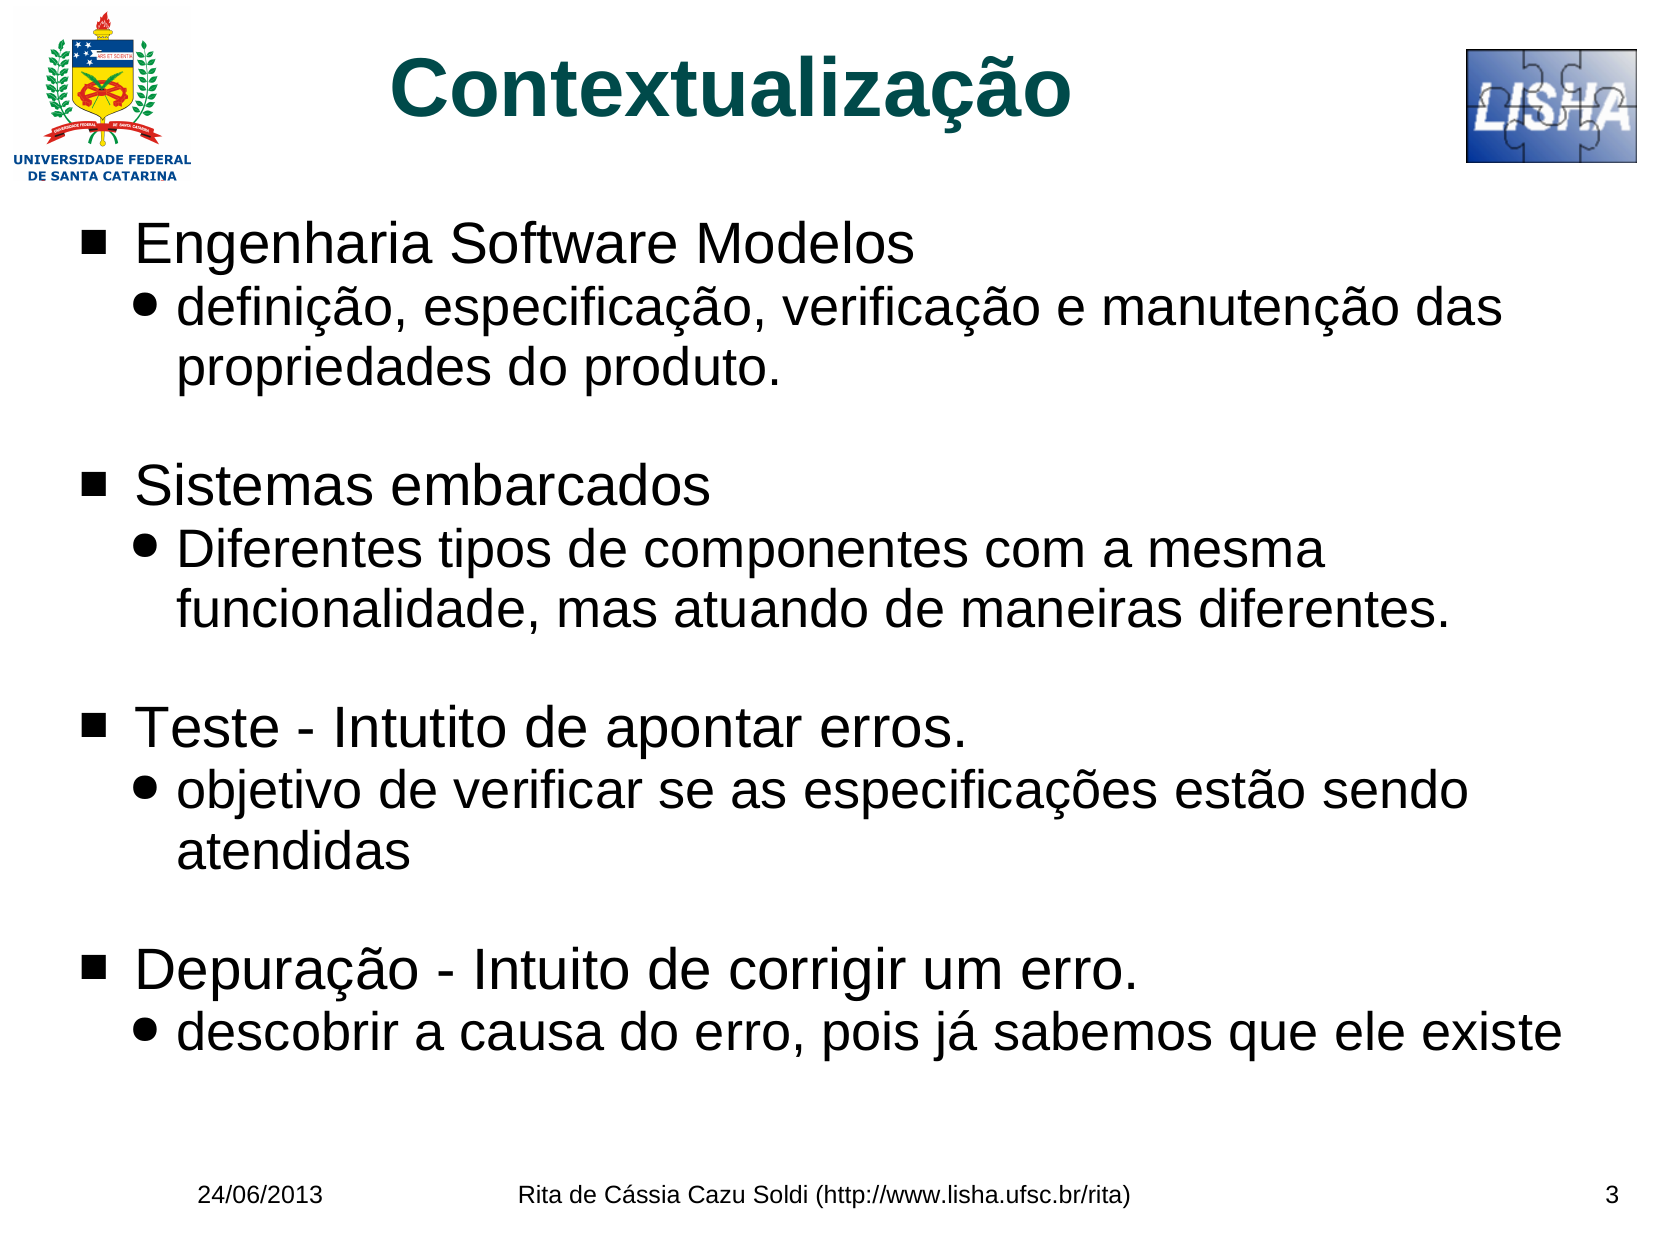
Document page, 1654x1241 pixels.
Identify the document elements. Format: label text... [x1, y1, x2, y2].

list Engenharia Software Modelos definição, especificação, verificação e manutenção das propriedades do produto. Sistemas embarcados Diferentes tipos de componentes com a mesma funcionalidade, mas atuando de maneiras diferentes. Teste - Intutito de apontar erros. objetivo de verificar se as especificações estão sendo atendidas Depuração - Intuito de corrigir um erro. descobrir a causa do erro, pois já sabemos que ele existe [34, 211, 1637, 1159]
picture [13, 6, 191, 181]
picture [1466, 49, 1637, 163]
title Contextualização [37, 37, 1426, 151]
